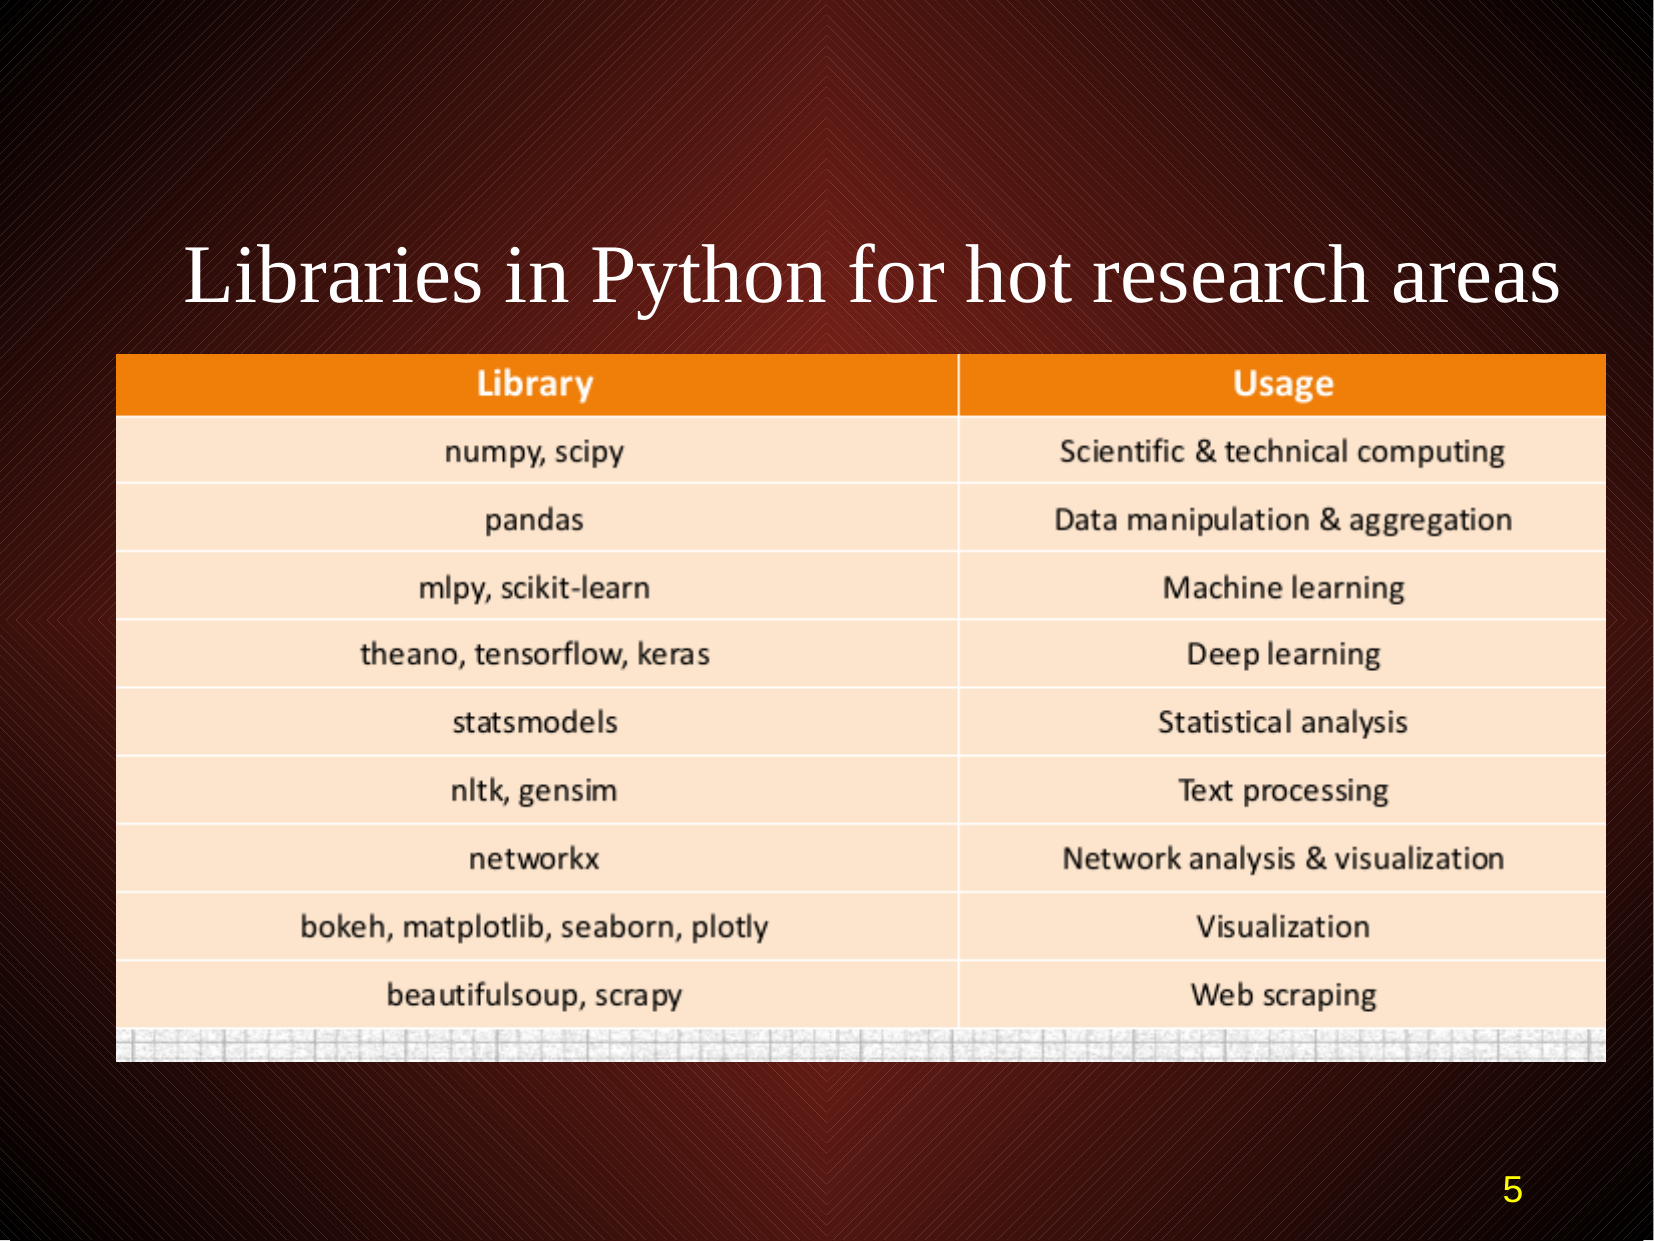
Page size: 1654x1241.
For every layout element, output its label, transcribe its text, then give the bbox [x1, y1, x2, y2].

text_box Libraries in Python for hot research areas [129, 172, 1618, 367]
picture [116, 354, 1606, 1062]
